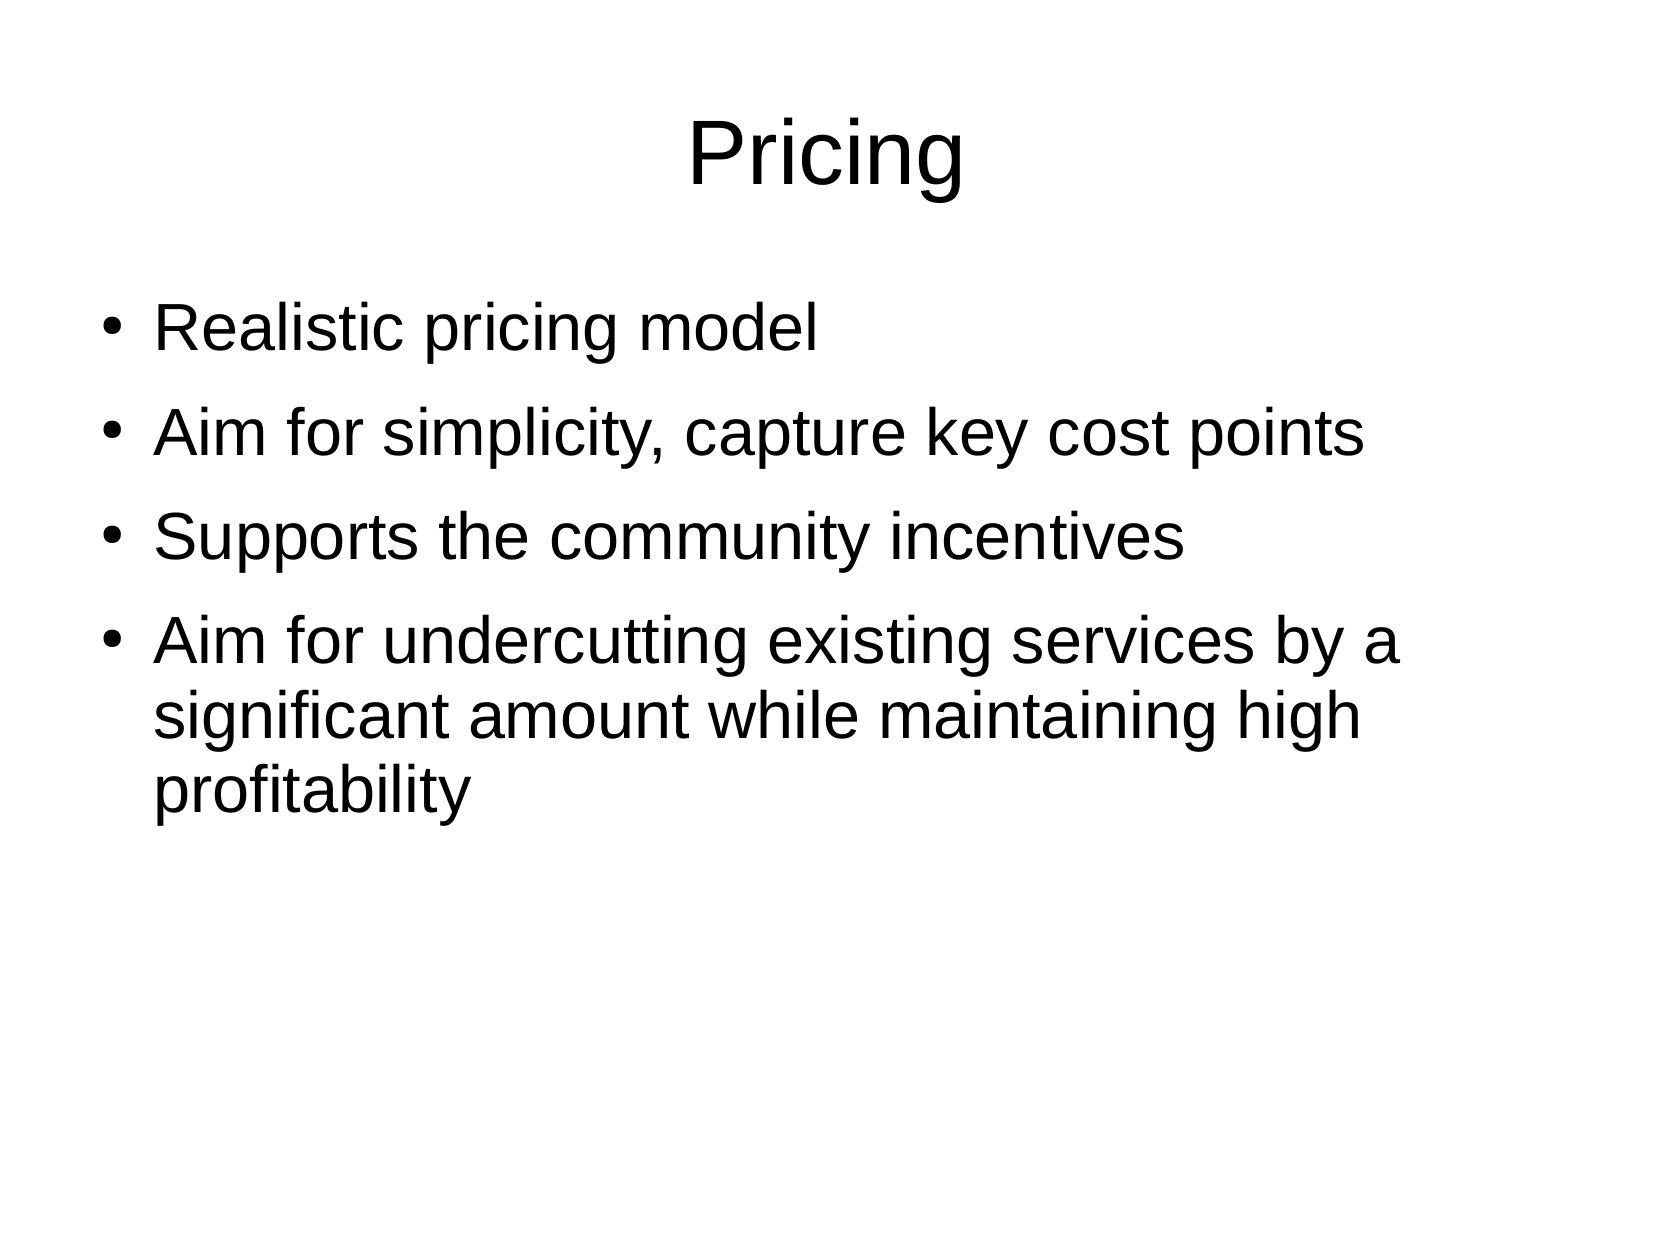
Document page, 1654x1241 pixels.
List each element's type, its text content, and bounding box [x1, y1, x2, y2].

title Pricing [82, 49, 1571, 257]
list Realistic pricing model Aim for simplicity, capture key cost points Supports the community incentives Aim for undercutting existing services by a significant amount while maintaining high profitability [82, 290, 1571, 1109]
